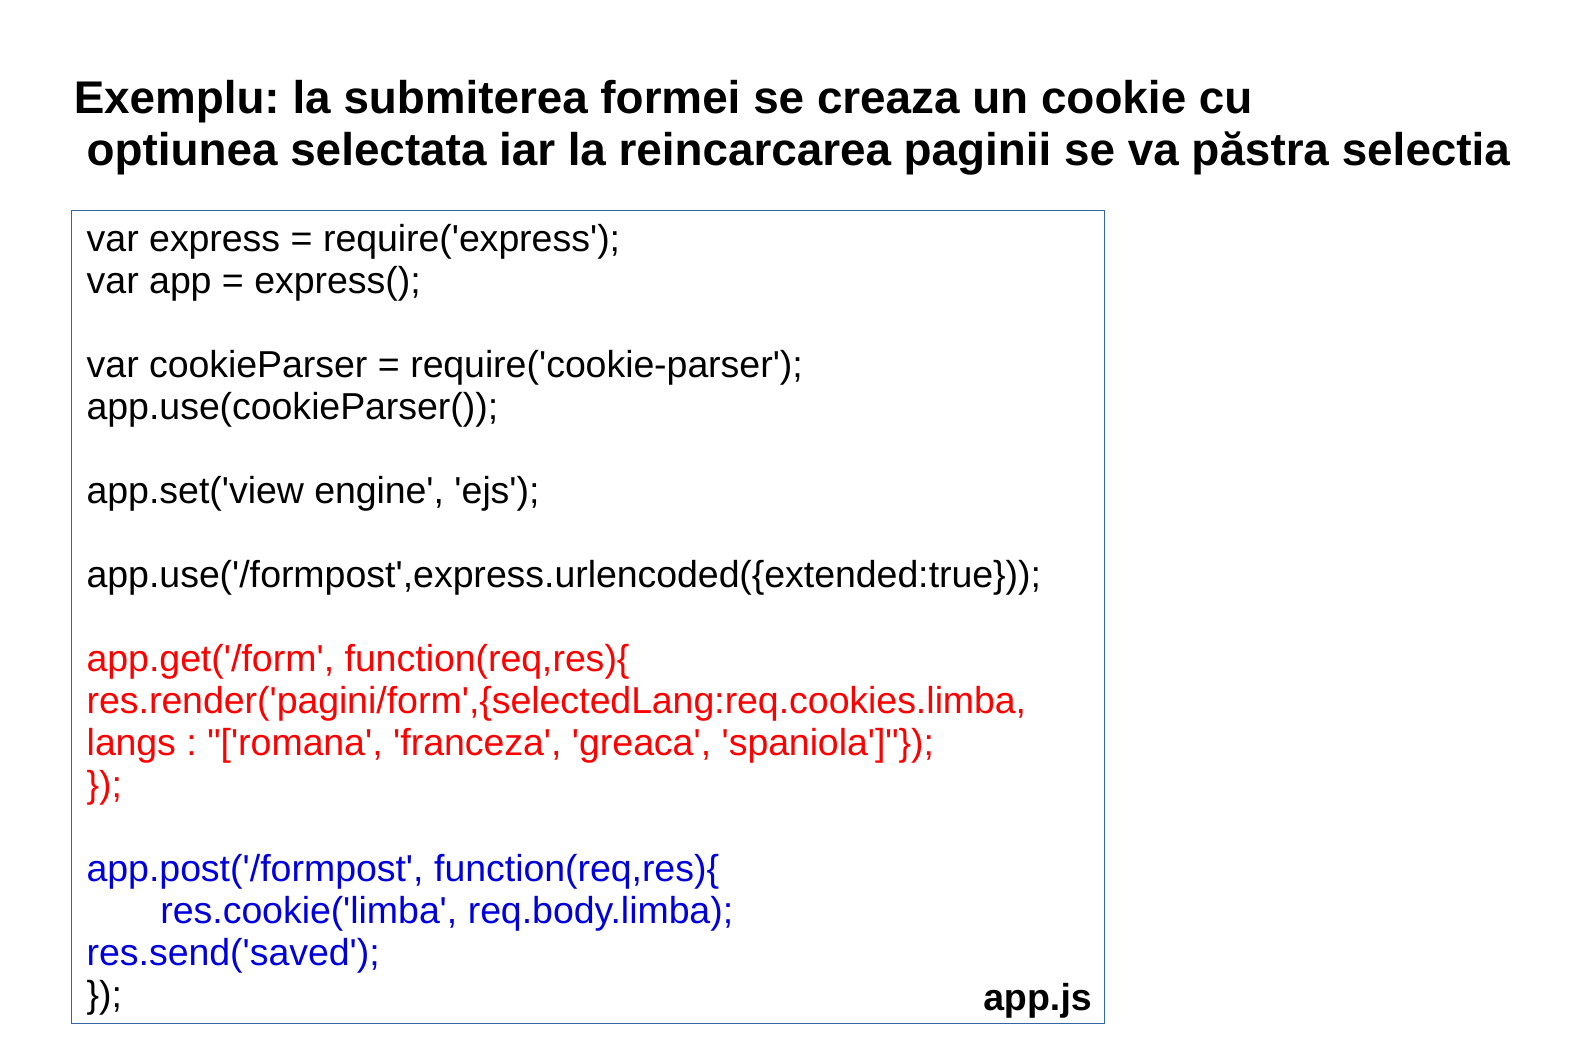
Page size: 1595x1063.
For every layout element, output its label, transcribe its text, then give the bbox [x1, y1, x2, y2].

text_box app.js [968, 968, 1107, 1026]
text_box Exemplu: la submiterea formei se creaza un cookie cu optiunea selectata iar la reincarcarea paginii se va păstra selectia [59, 64, 1560, 183]
text_box var express = require('express'); var app = express(); var cookieParser = require('cookie-parser'); app.use(cookieParser()); app.set('view engine', 'ejs'); app.use('/formpost',express.urlencoded({extended:true})); app.get('/form', function(req,res){ res.render('pagini/form',{selectedLang:req.cookies.limba, langs : "['romana', 'franceza', 'greaca', 'spaniola']"}); }); app.post('/formpost', function(req,res){ res.cookie('limba', req.body.limba); res.send('saved'); }); [71, 210, 1105, 1024]
